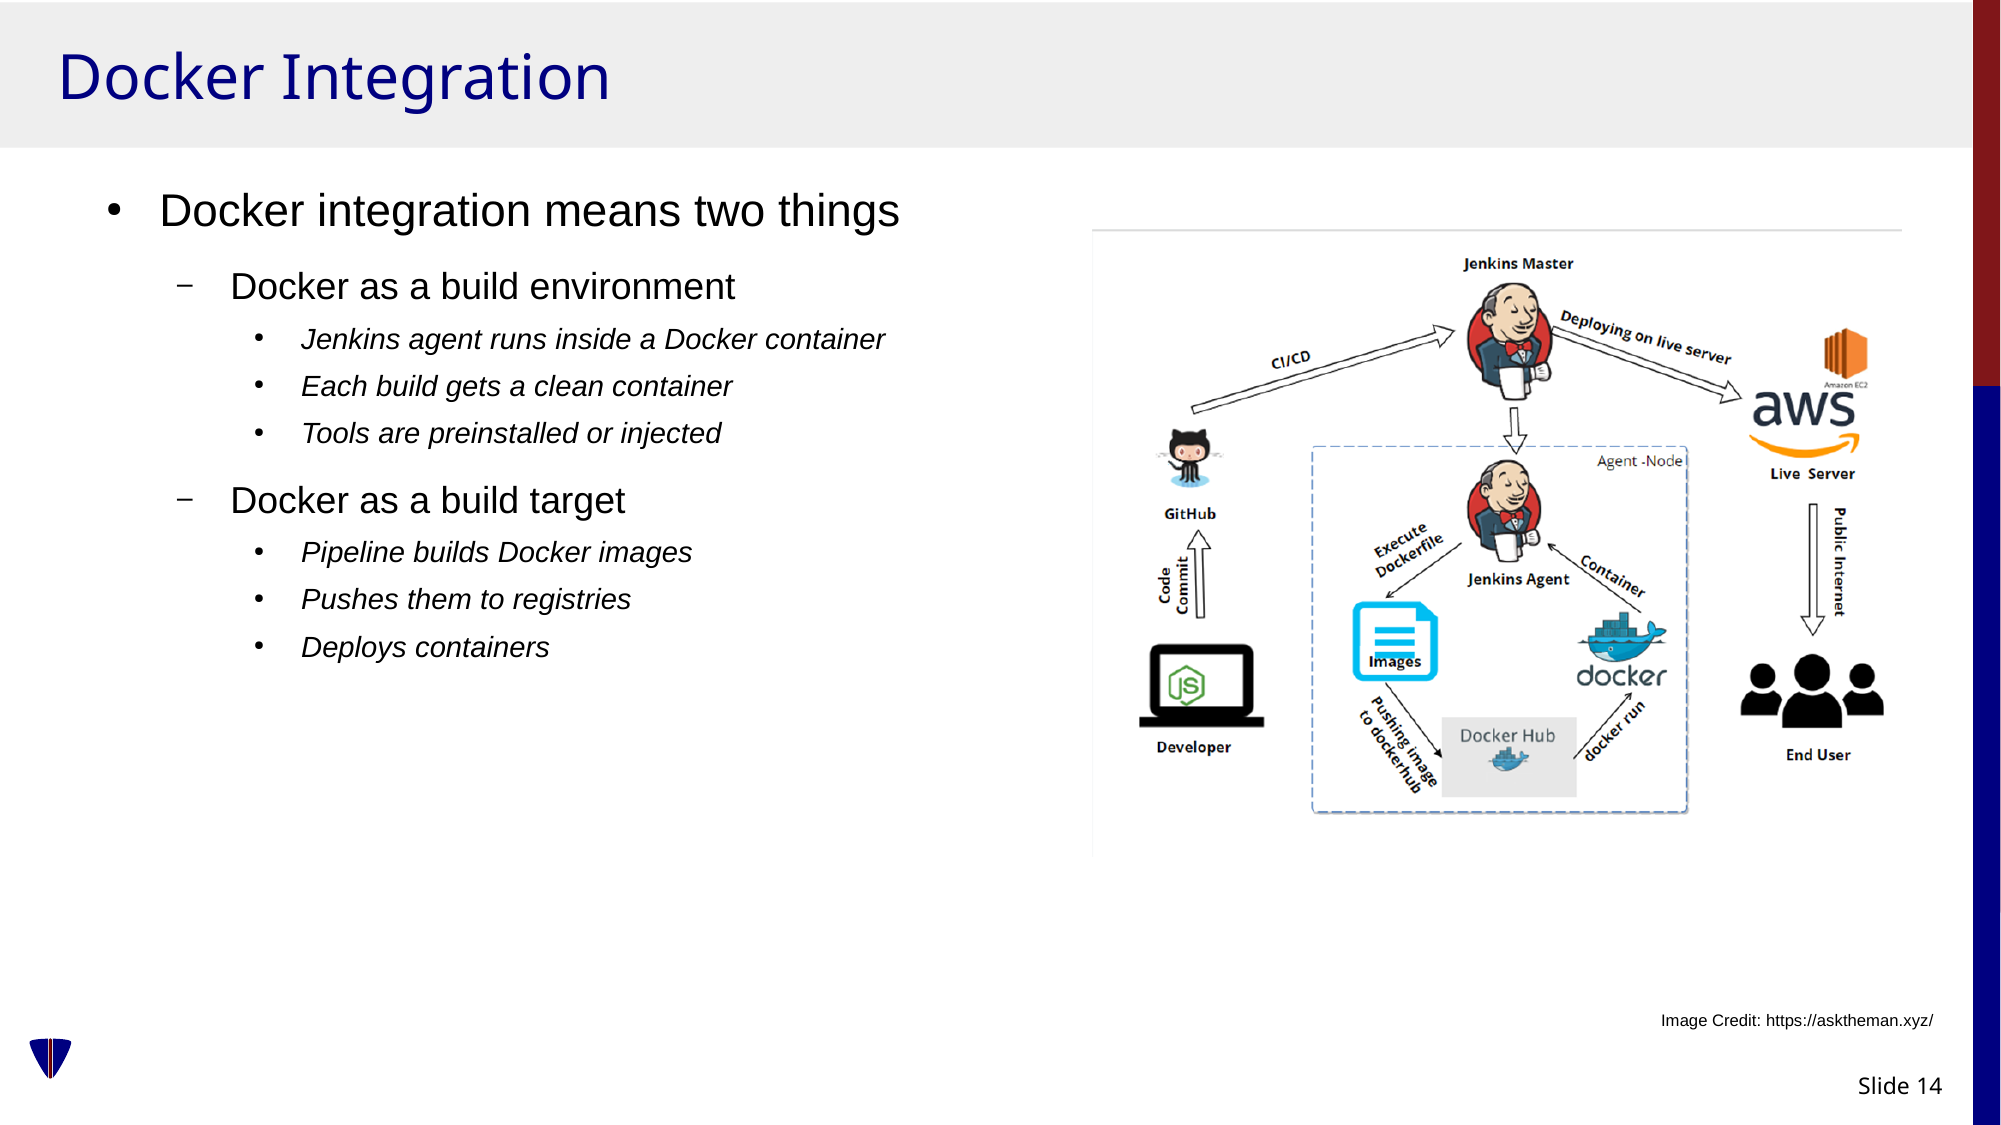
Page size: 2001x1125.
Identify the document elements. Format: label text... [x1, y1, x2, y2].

text_box Image Credit: https://asktheman.xyz/ [1033, 1003, 1949, 1063]
title Docker Integration [0, 2, 1973, 148]
list Docker integration means two things Docker as a build environment Jenkins agent runs inside a Docker container Each build gets a clean container Tools are preinstalled or injected Docker as a build target Pipeline builds Docker images Pushes them to registries Deploys containers [88, 177, 1004, 1034]
picture [1092, 229, 1902, 857]
